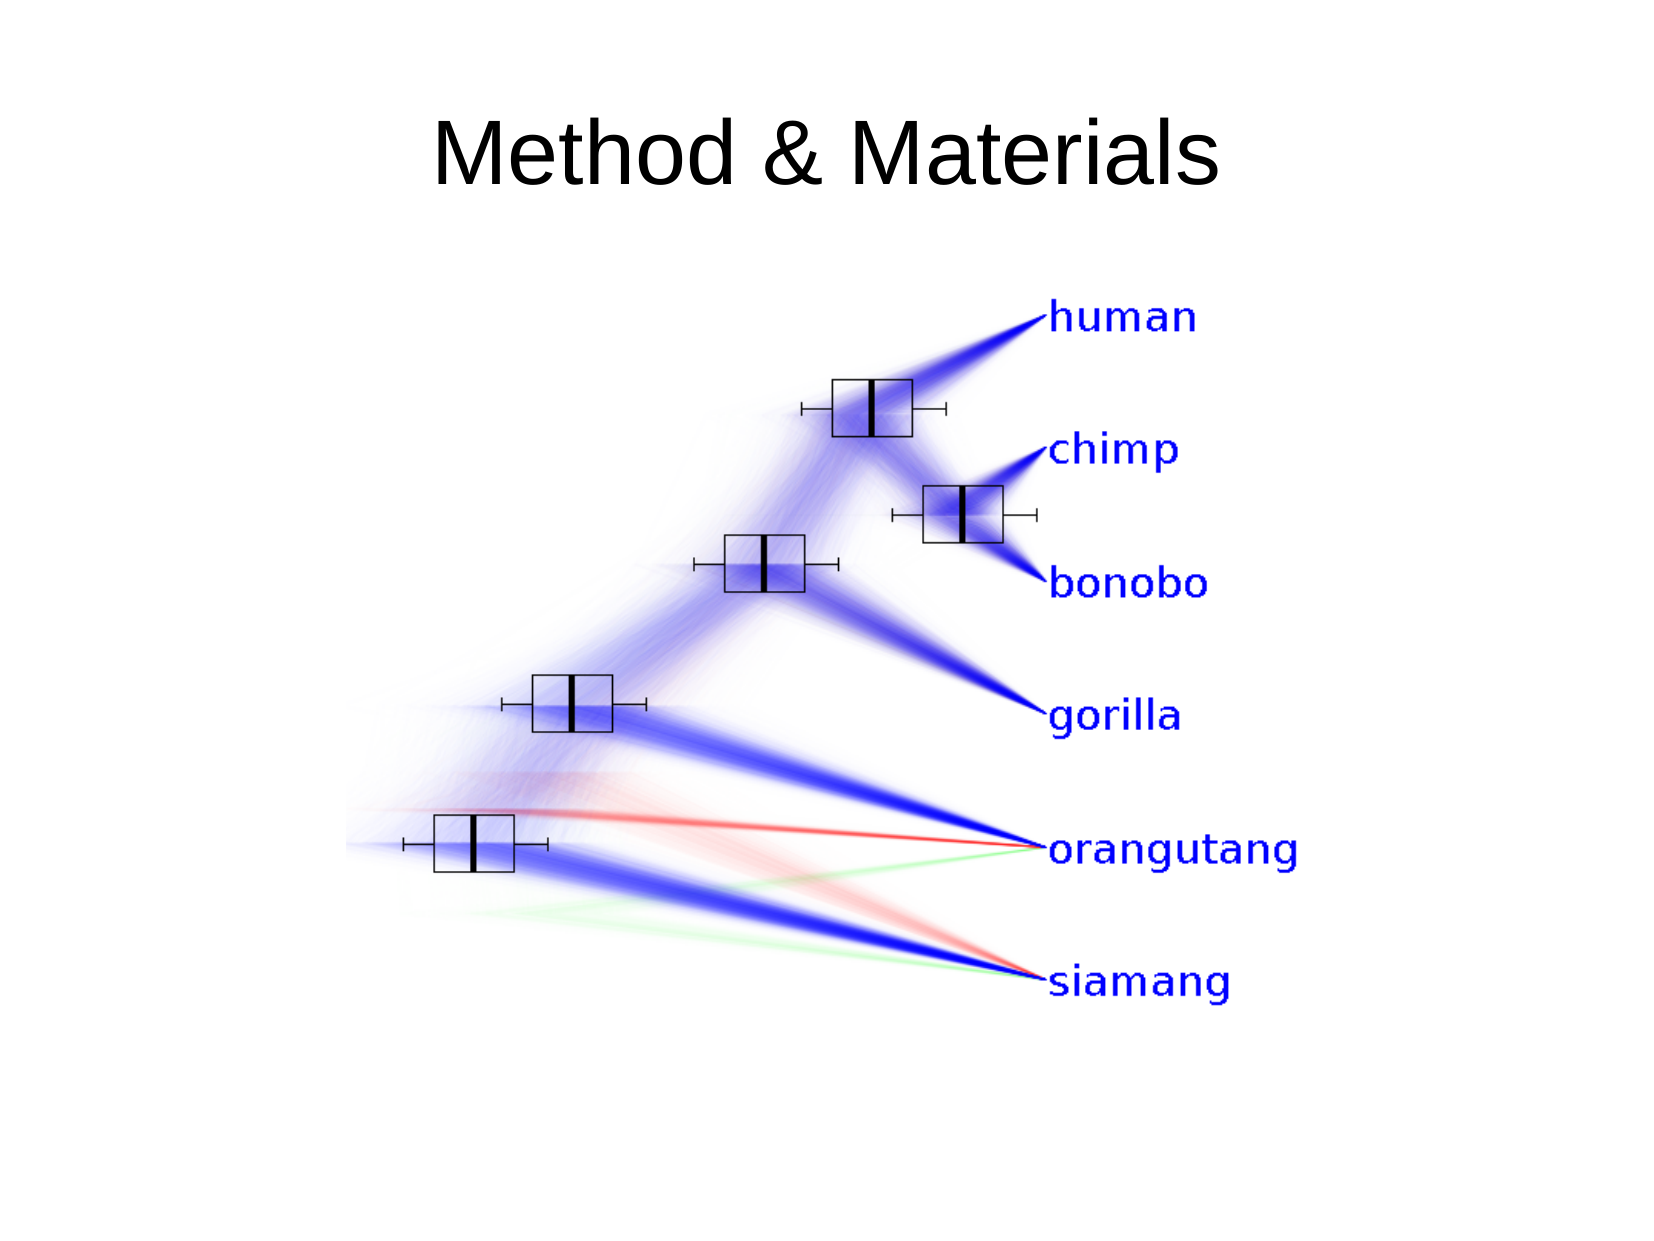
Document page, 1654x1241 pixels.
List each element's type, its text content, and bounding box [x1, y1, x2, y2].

picture [346, 290, 1307, 1010]
title Method & Materials [82, 49, 1571, 257]
